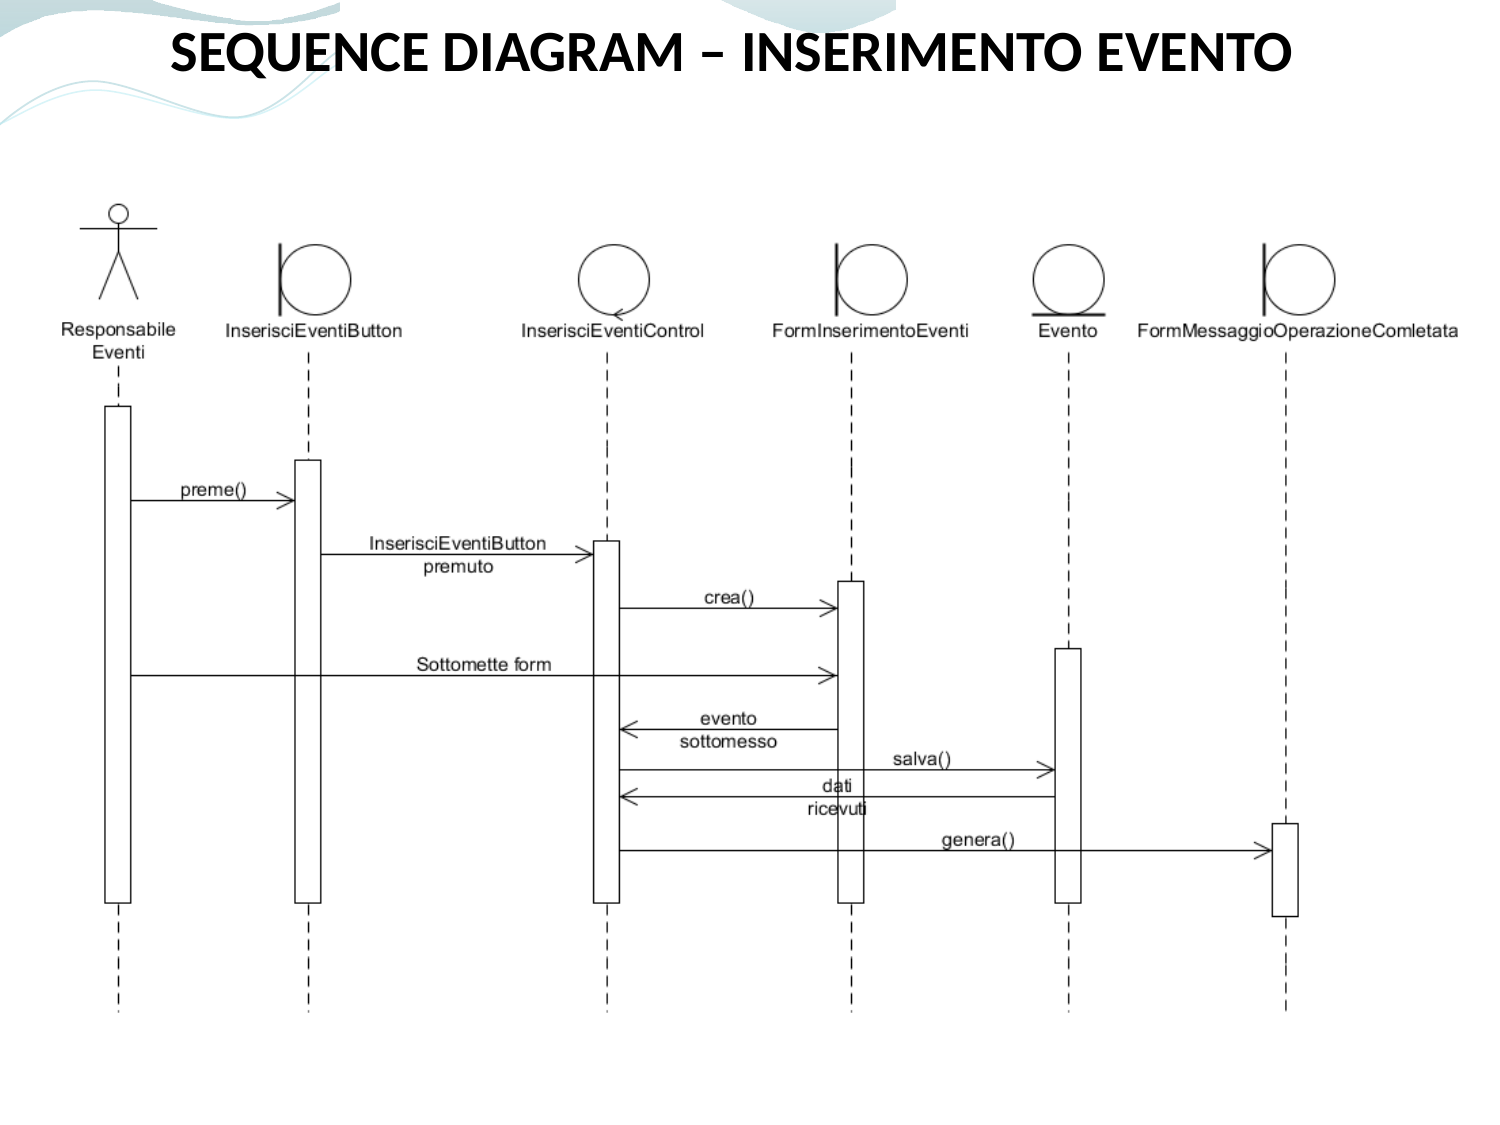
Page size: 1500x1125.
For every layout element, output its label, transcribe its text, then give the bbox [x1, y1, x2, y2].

text_box SEQUENCE DIAGRAM – INSERIMENTO EVENTO [23, 20, 1441, 107]
picture [23, 177, 1489, 1052]
